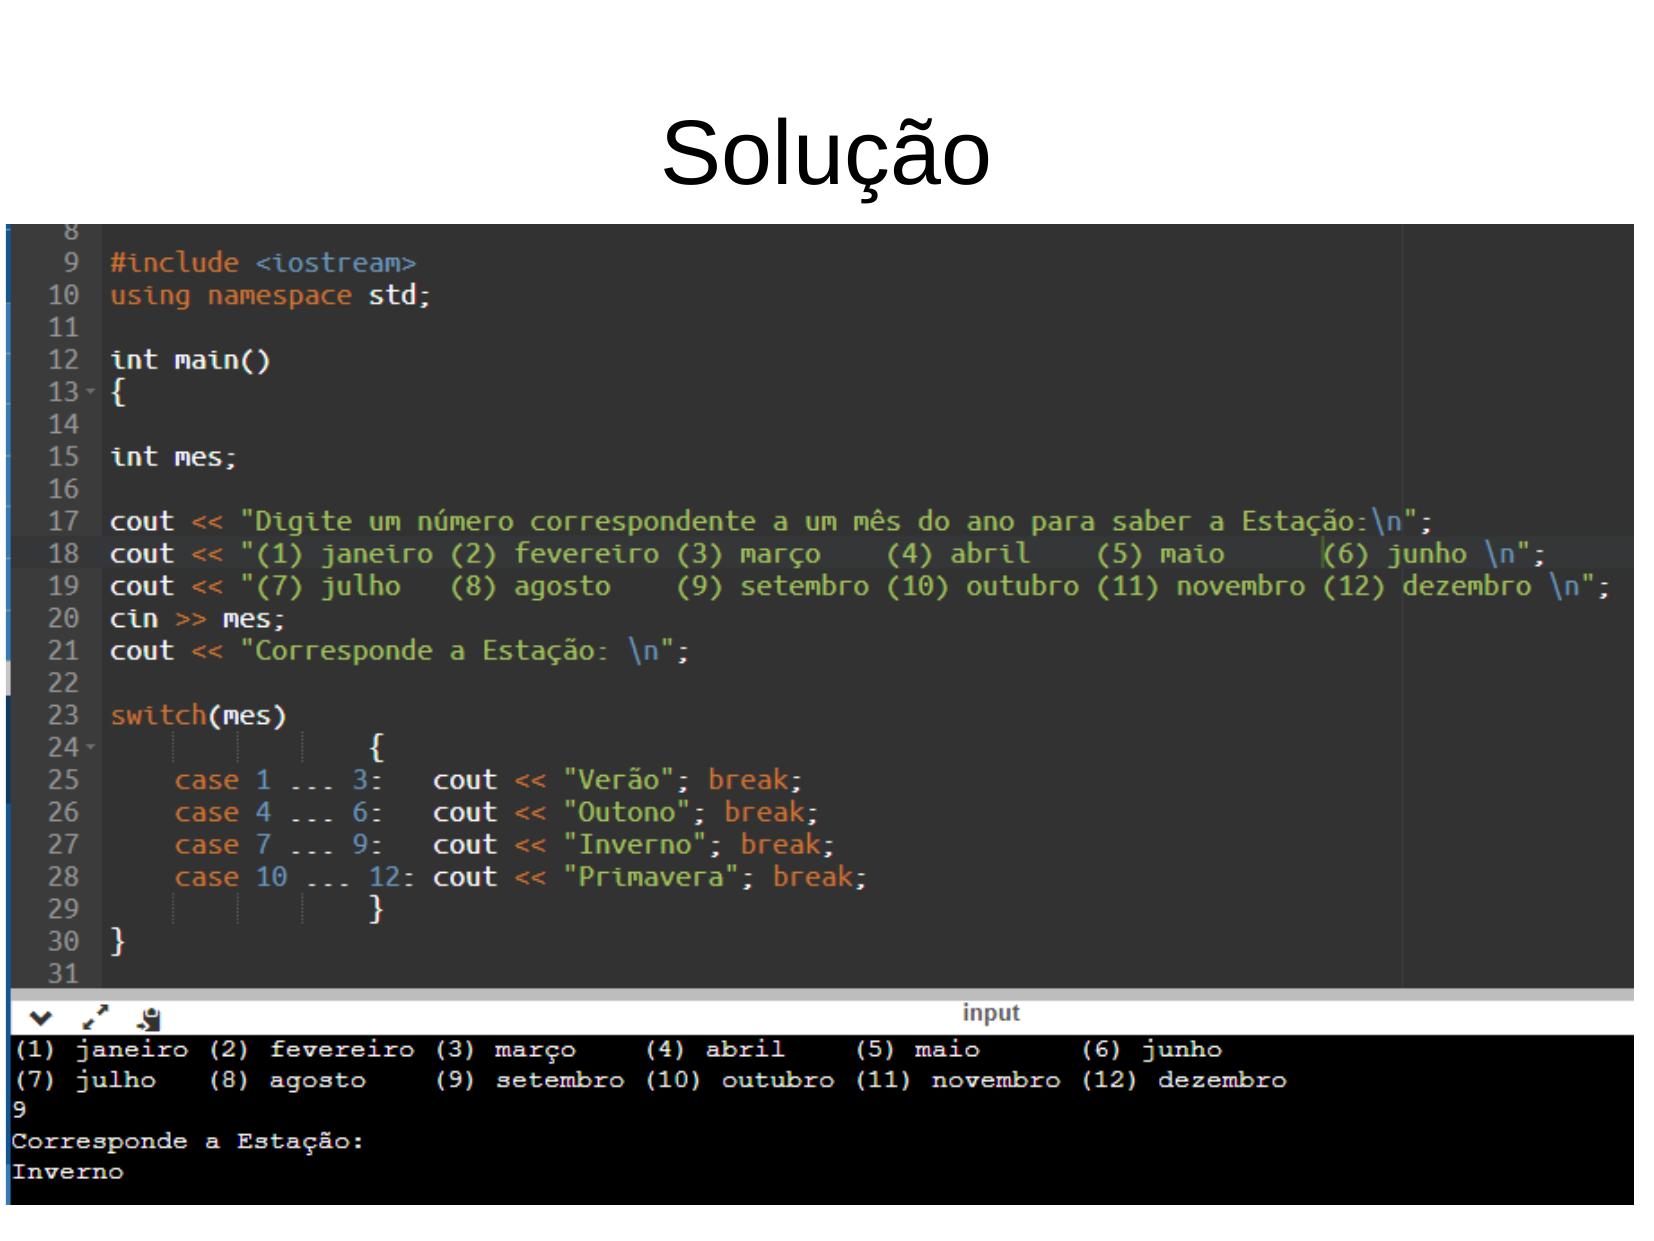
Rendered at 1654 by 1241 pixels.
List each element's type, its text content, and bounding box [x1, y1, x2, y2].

picture [5, 224, 1634, 1205]
title Solução [82, 49, 1571, 224]
